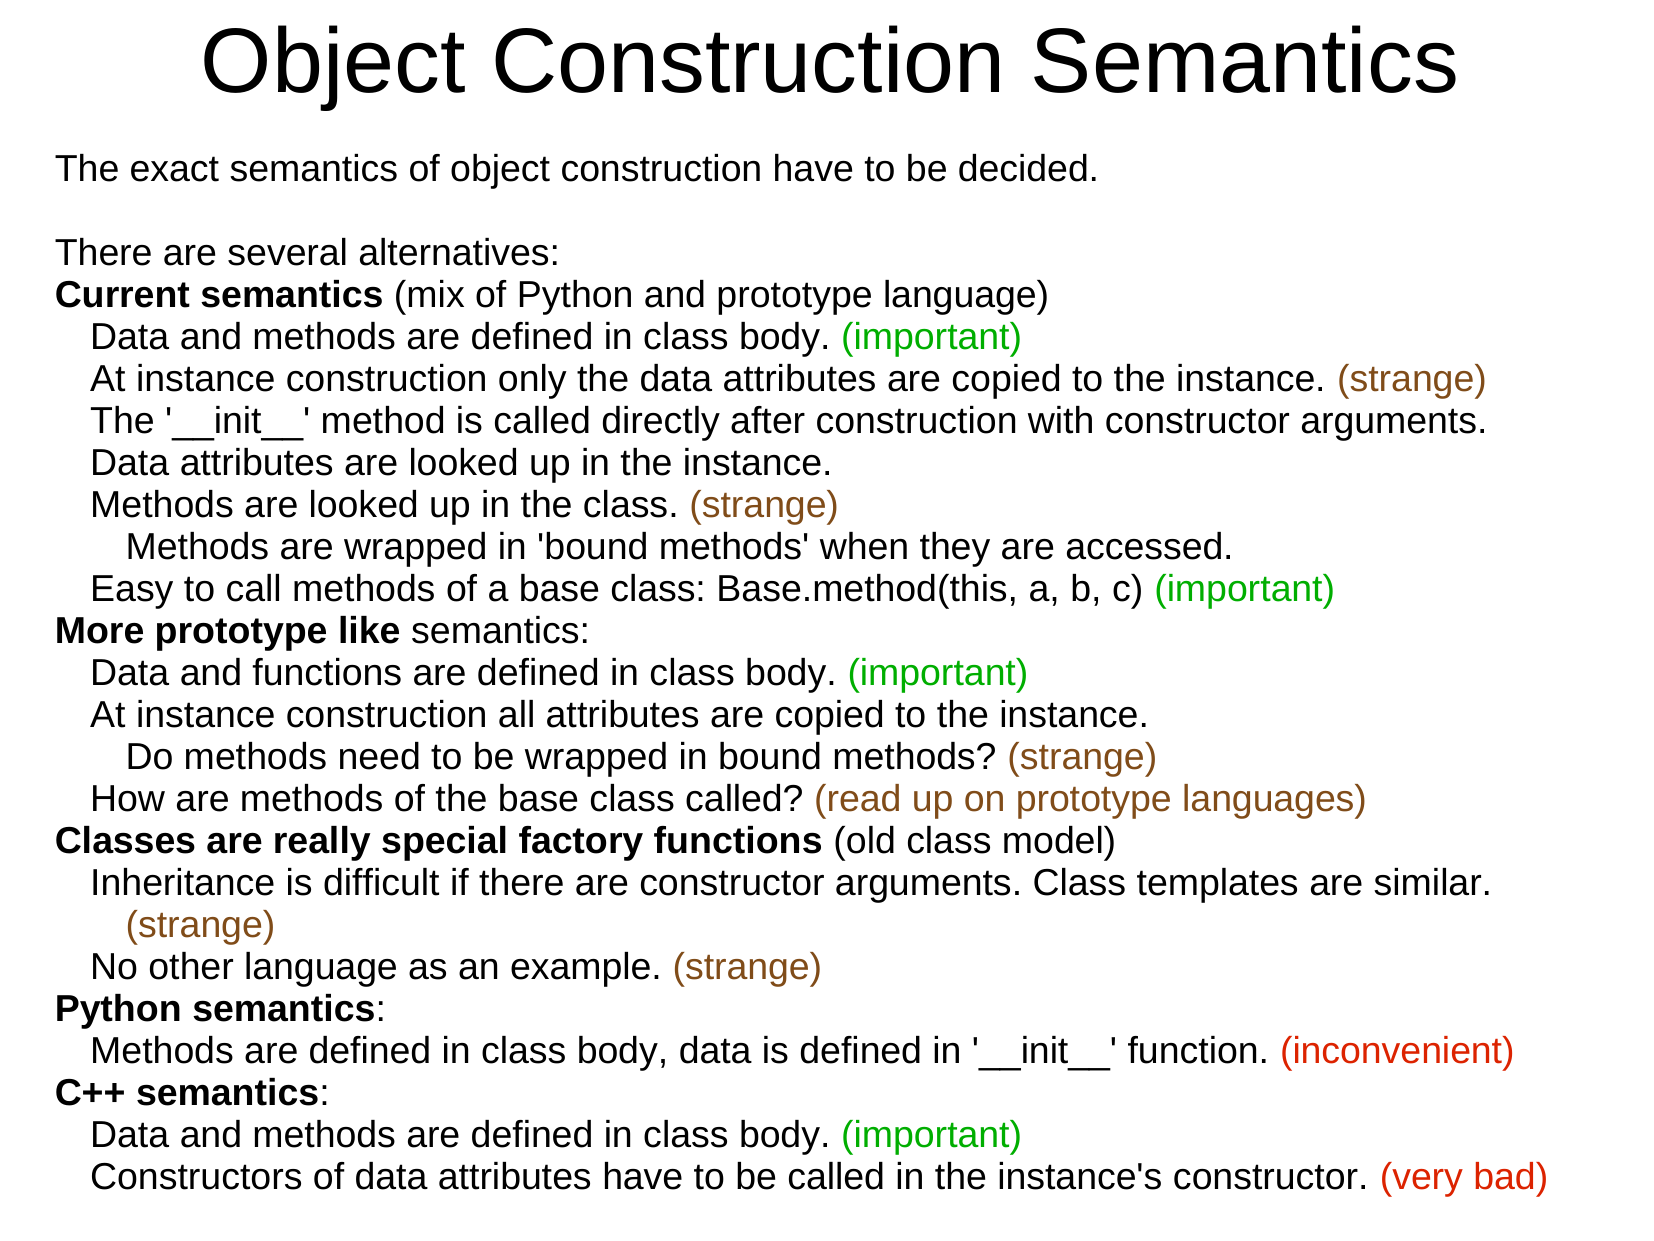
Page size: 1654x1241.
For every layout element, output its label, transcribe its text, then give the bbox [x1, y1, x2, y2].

text_box The exact semantics of object construction have to be decided. There are several alternatives: Current semantics (mix of Python and prototype language) Data and methods are defined in class body. (important) At instance construction only the data attributes are copied to the instance. (strange) The '__init__' method is called directly after construction with constructor arguments. Data attributes are looked up in the instance. Methods are looked up in the class. (strange) Methods are wrapped in 'bound methods' when they are accessed. Easy to call methods of a base class: Base.method(this, a, b, c) (important) More prototype like semantics: Data and functions are defined in class body. (important) At instance construction all attributes are copied to the instance. Do methods need to be wrapped in bound methods? (strange) How are methods of the base class called? (read up on prototype languages) Classes are really special factory functions (old class model) Inheritance is difficult if there are constructor arguments. Class templates are similar.(strange) No other language as an example. (strange) Python semantics: Methods are defined in class body, data is defined in '__init__' function. (inconvenient) C++ semantics: Data and methods are defined in class body. (important) Constructors of data attributes have to be called in the instance's constructor. (very bad) [40, 140, 1616, 1206]
title Object Construction Semantics [86, 9, 1576, 113]
